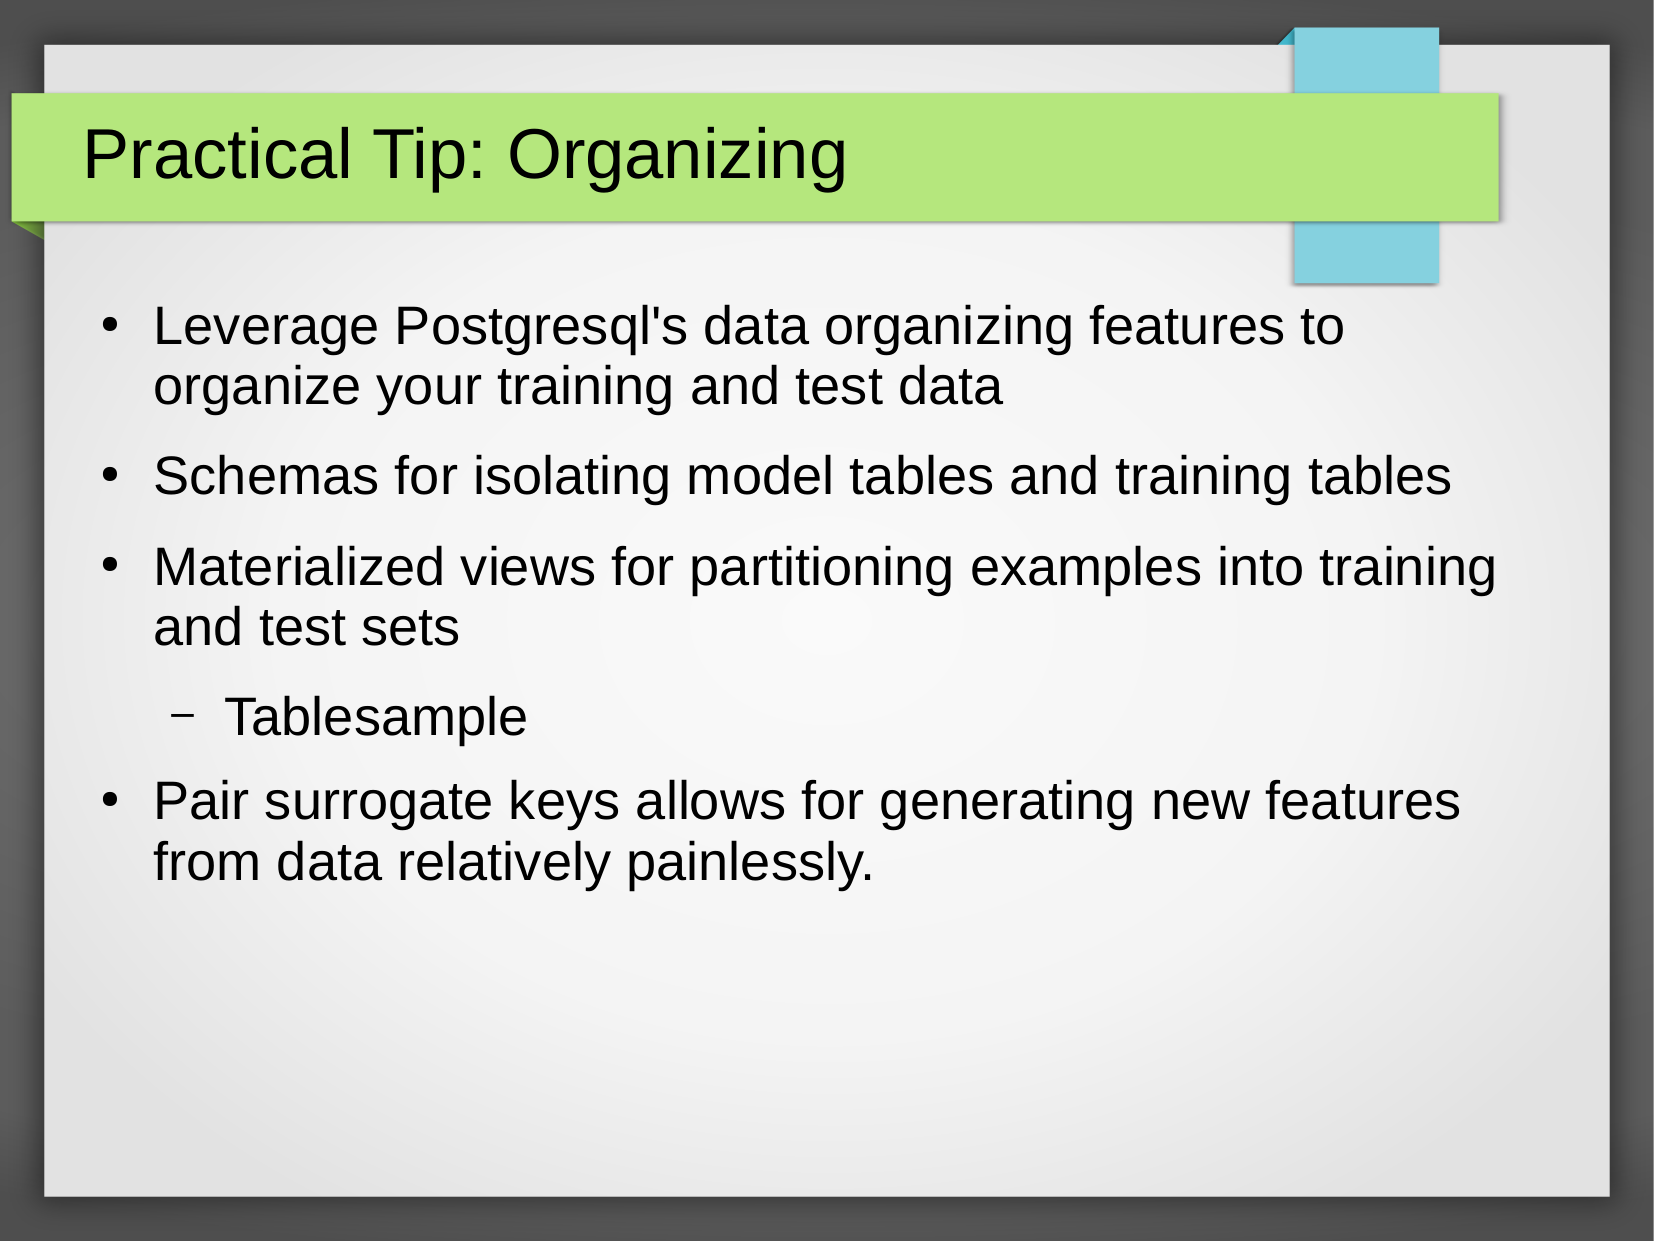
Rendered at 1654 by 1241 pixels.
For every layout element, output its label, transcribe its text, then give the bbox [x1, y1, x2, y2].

list Leverage Postgresql's data organizing features to organize your training and test data Schemas for isolating model tables and training tables Materialized views for partitioning examples into training and test sets Tablesample Pair surrogate keys allows for generating new features from data relatively painlessly. [82, 295, 1571, 1015]
picture [0, 0, 1654, 1241]
title Practical Tip: Organizing [82, 94, 1264, 213]
